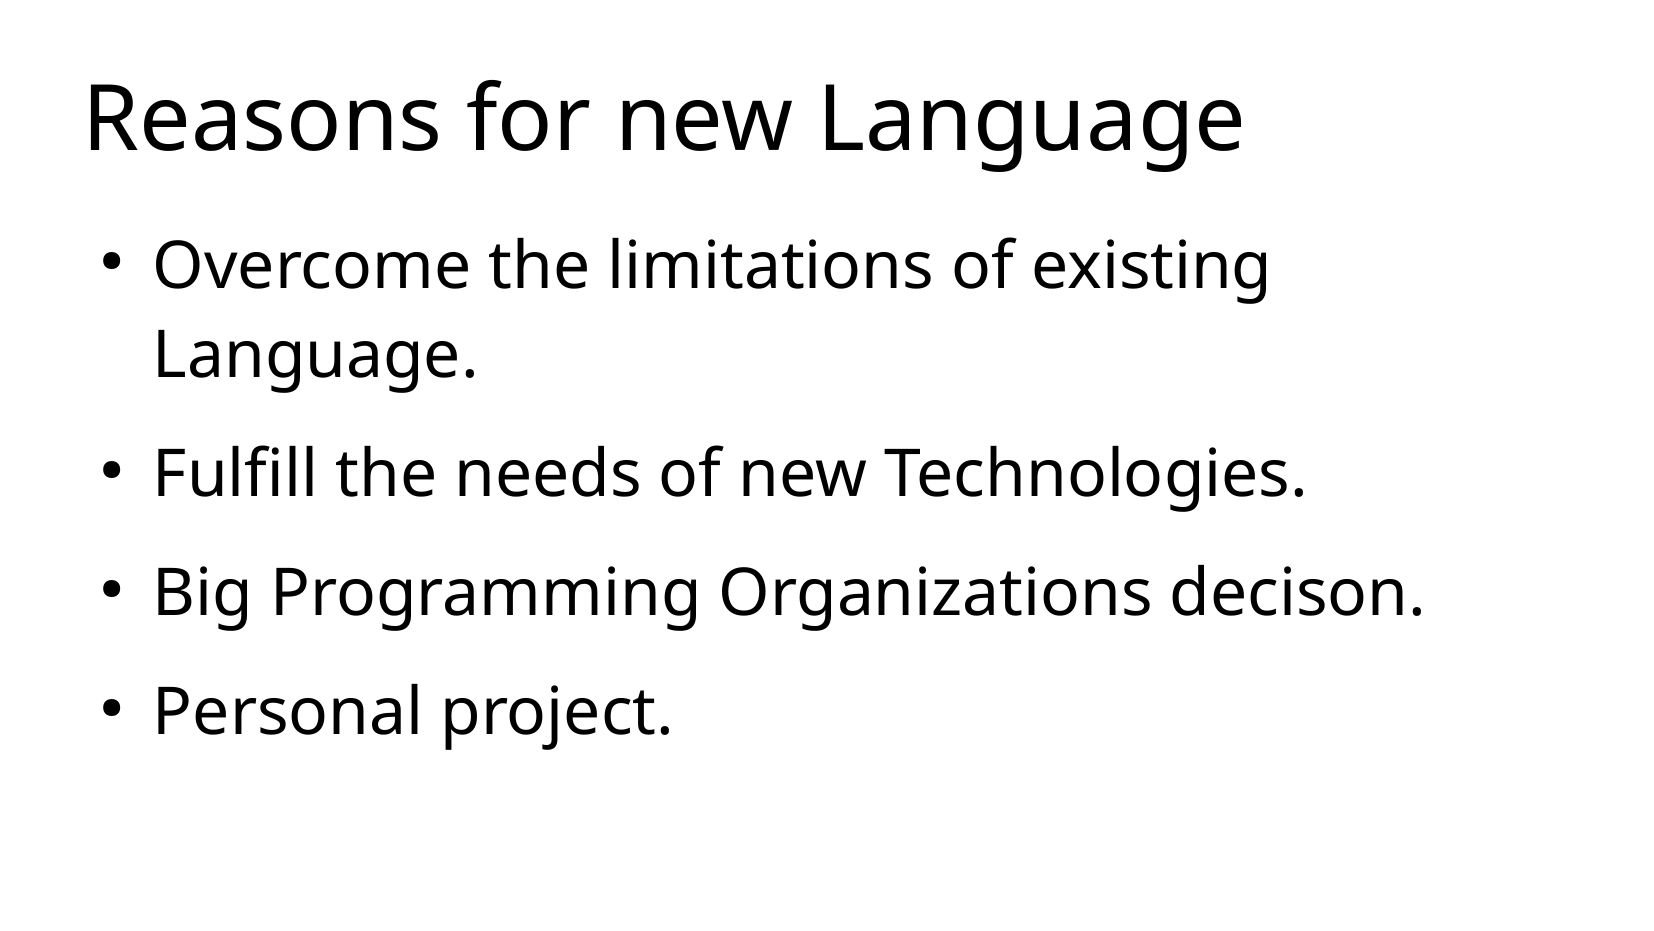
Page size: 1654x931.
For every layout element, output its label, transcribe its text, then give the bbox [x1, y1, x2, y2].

list Overcome the limitations of existing Language. Fulfill the needs of new Technologies. Big Programming Organizations decison. Personal project. [82, 217, 1571, 757]
title Reasons for new Language [82, 37, 1571, 193]
